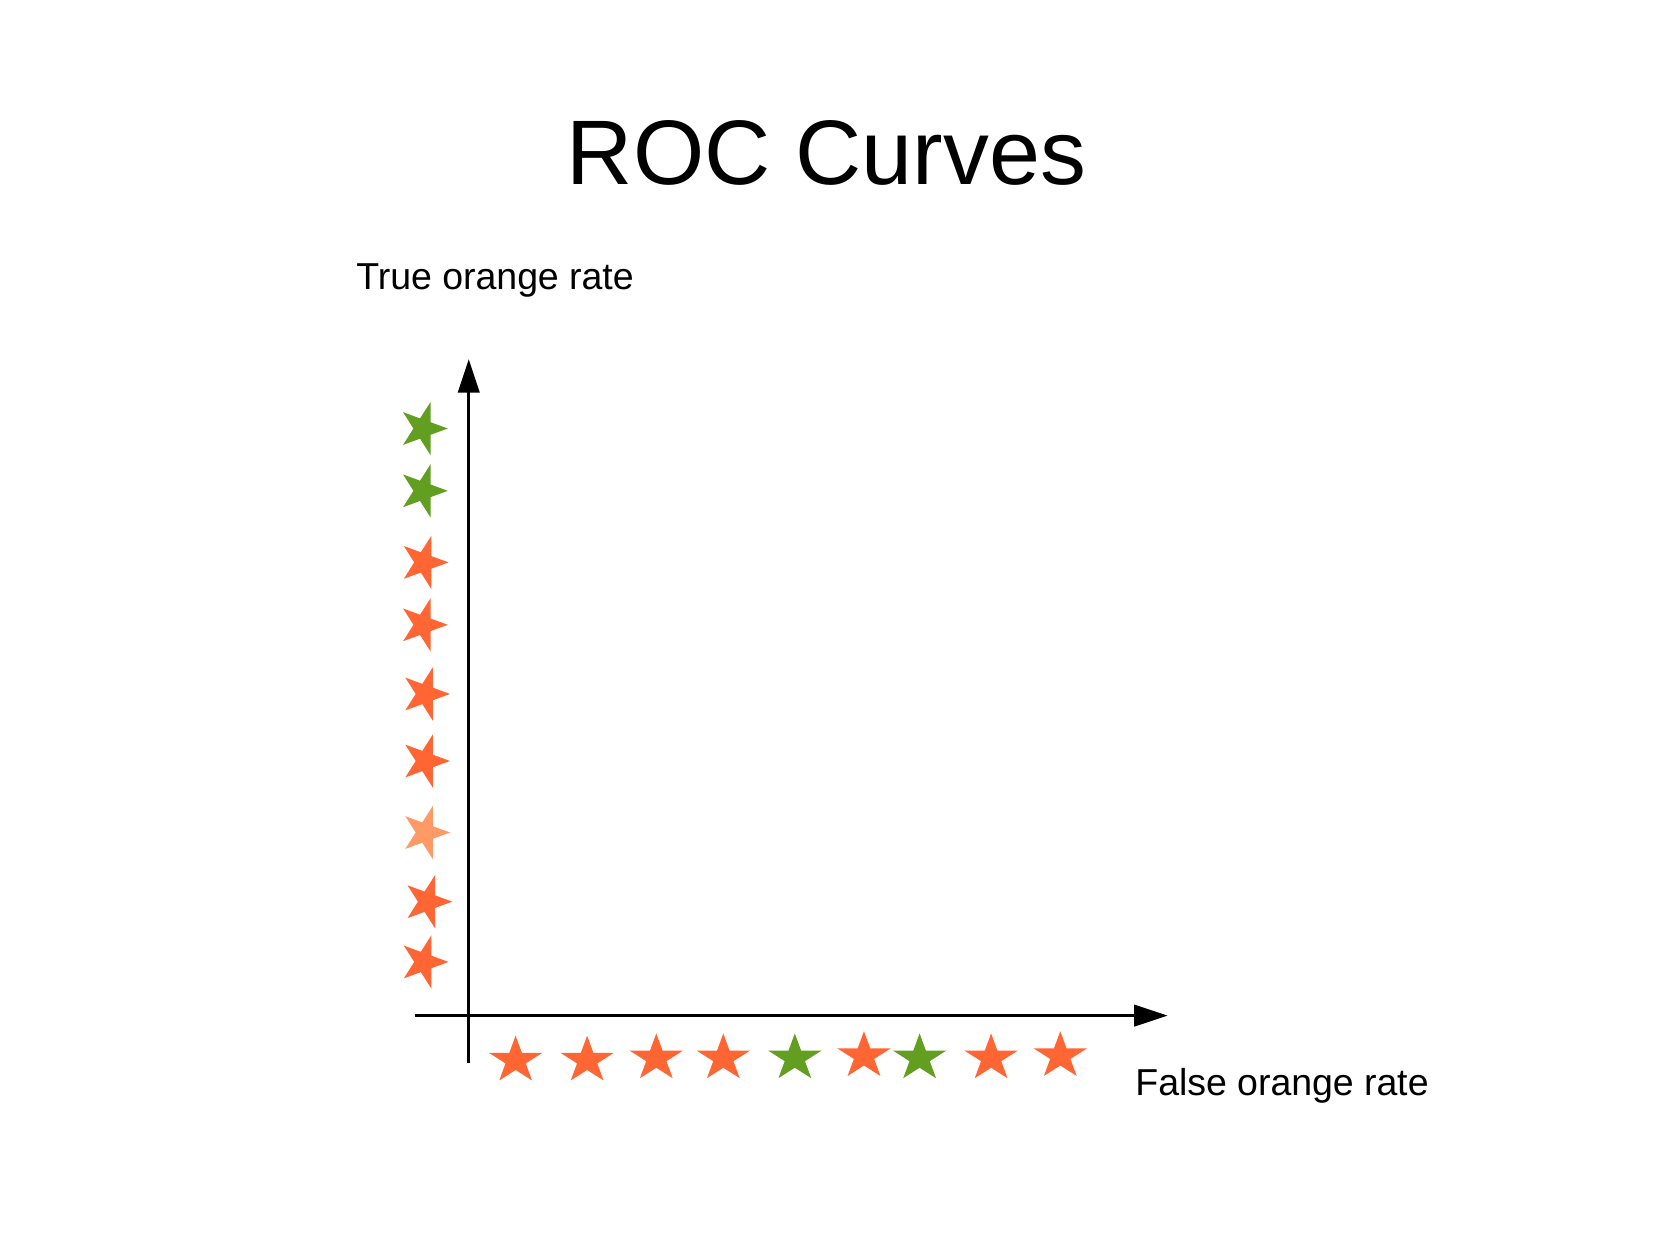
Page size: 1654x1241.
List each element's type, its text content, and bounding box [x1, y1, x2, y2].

text_box [407, 874, 453, 929]
text_box [403, 401, 448, 456]
text_box [1033, 1031, 1088, 1076]
text_box [768, 1033, 822, 1079]
text_box [837, 1031, 891, 1076]
text_box [403, 535, 449, 590]
text_box [560, 1035, 614, 1081]
text_box [403, 598, 448, 652]
text_box [405, 667, 451, 721]
text_box False orange rate [1120, 1053, 1444, 1111]
text_box [696, 1033, 751, 1079]
text_box [403, 464, 448, 518]
title ROC Curves [82, 56, 1571, 250]
text_box [488, 1035, 543, 1081]
text_box [964, 1033, 1018, 1079]
text_box [405, 734, 451, 788]
text_box [403, 935, 449, 989]
text_box [629, 1033, 684, 1079]
text_box True orange rate [341, 247, 649, 305]
text_box [892, 1033, 947, 1079]
text_box [405, 805, 451, 860]
